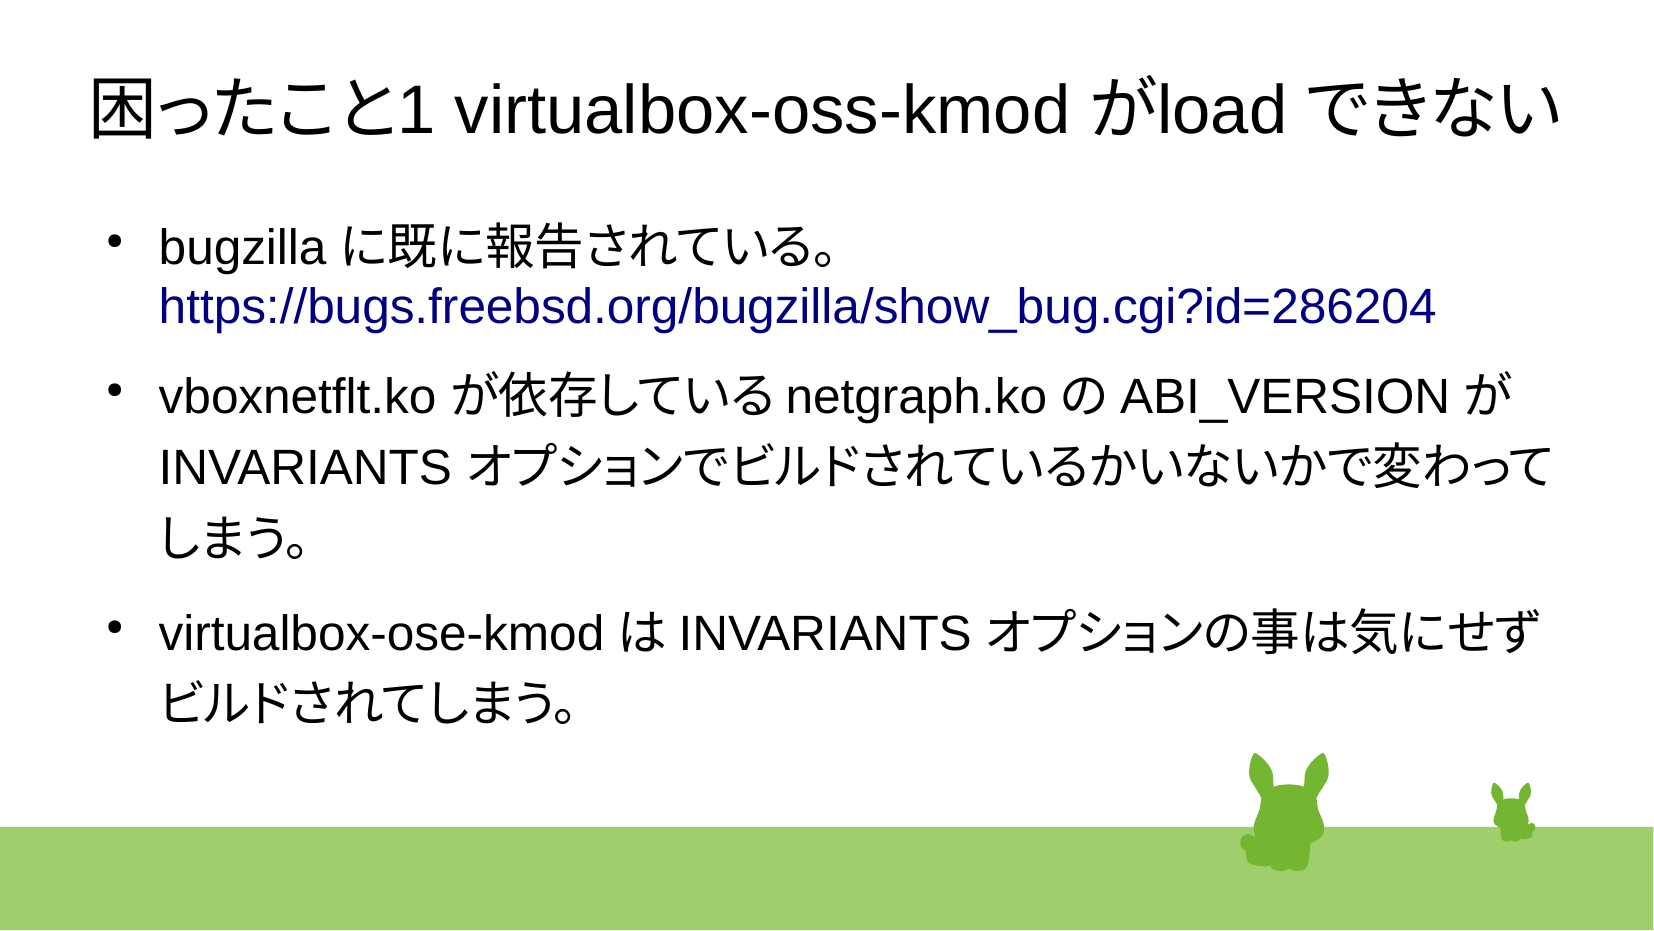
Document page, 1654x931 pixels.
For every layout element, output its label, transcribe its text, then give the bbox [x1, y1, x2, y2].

list bugzilla に既に報告されている。https://bugs.freebsd.org/bugzilla/show_bug.cgi?id=286204 vboxnetflt.ko が依存している netgraph.ko の ABI_VERSION がINVARIANTS オプションでビルドされているかいないかで変わってしまう。 virtualbox-ose-kmod は INVARIANTS オプションの事は気にせずビルドされてしまう。 [88, 206, 1565, 739]
title 困ったこと1 virtualbox-oss-kmod がload できない [88, 29, 1565, 178]
